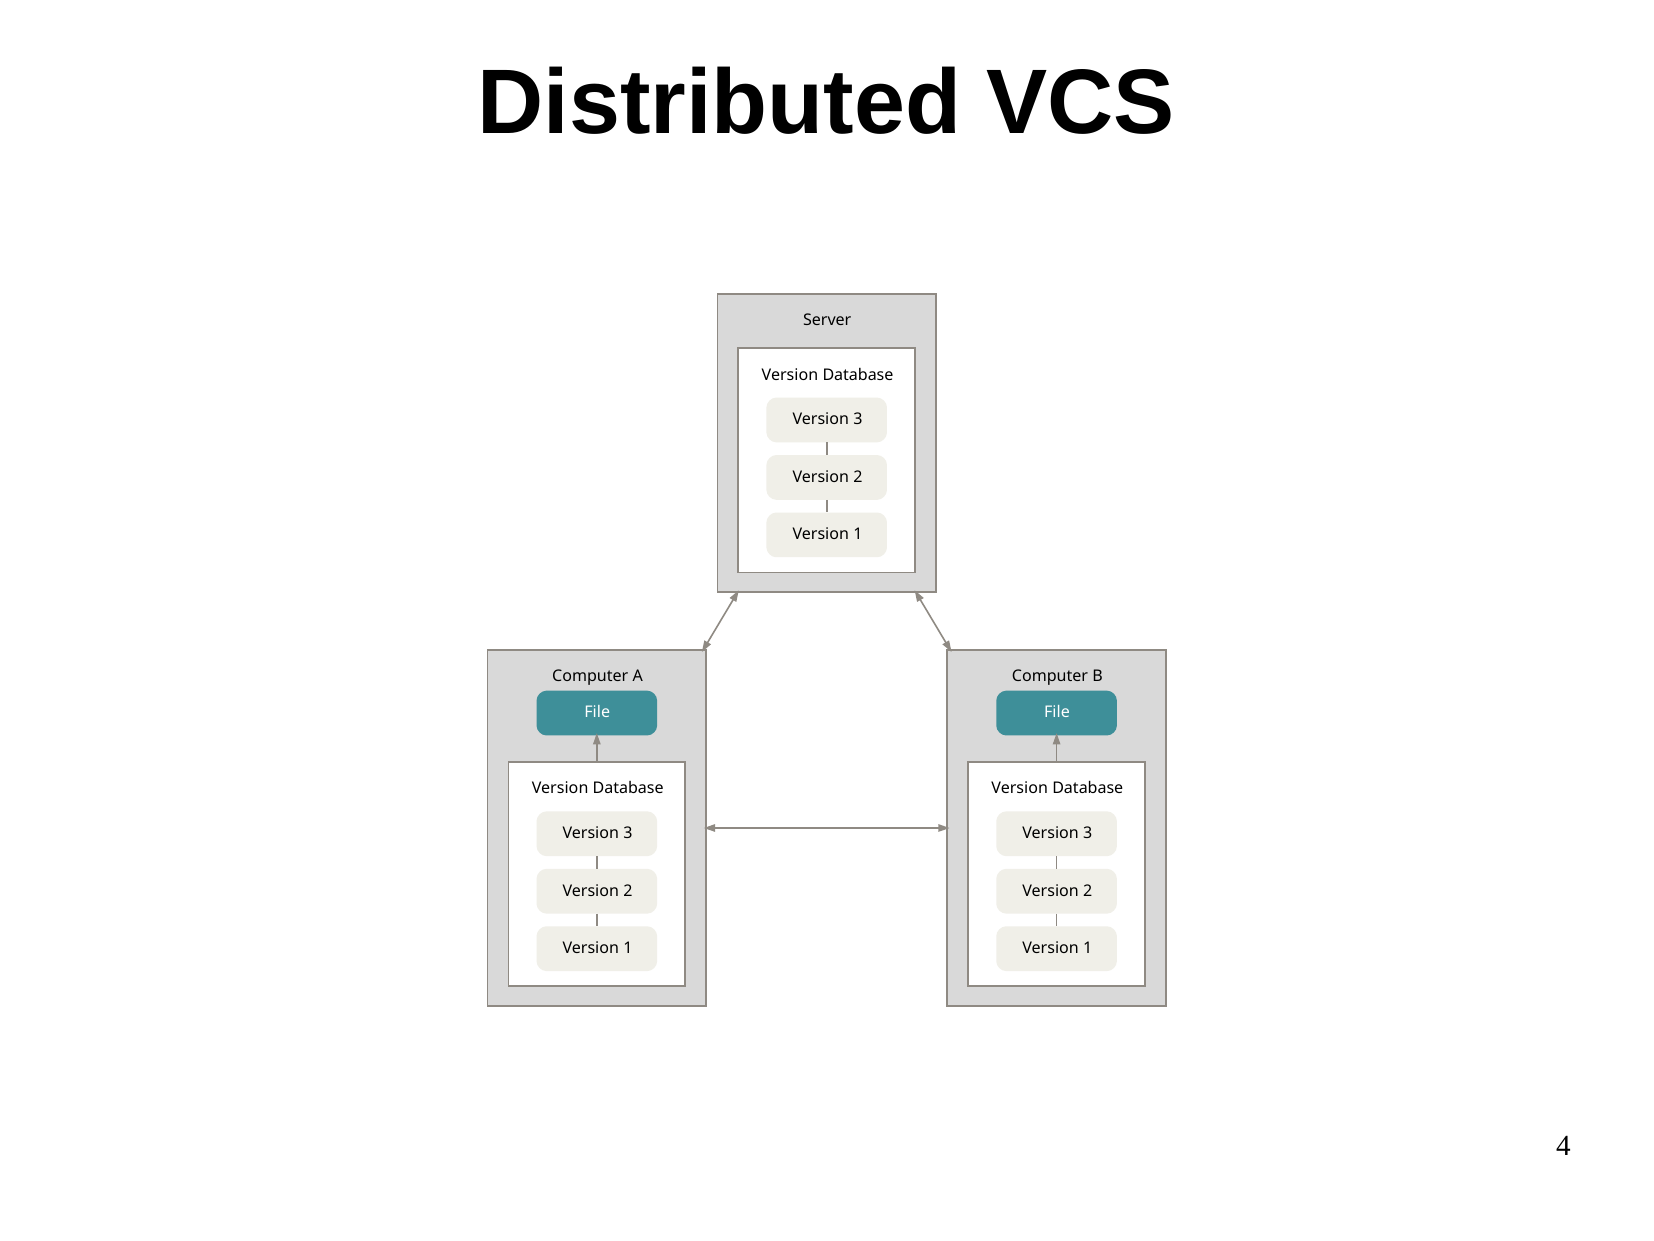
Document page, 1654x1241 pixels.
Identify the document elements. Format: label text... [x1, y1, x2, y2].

title Distributed VCS [82, 49, 1571, 257]
picture [483, 290, 1170, 1010]
